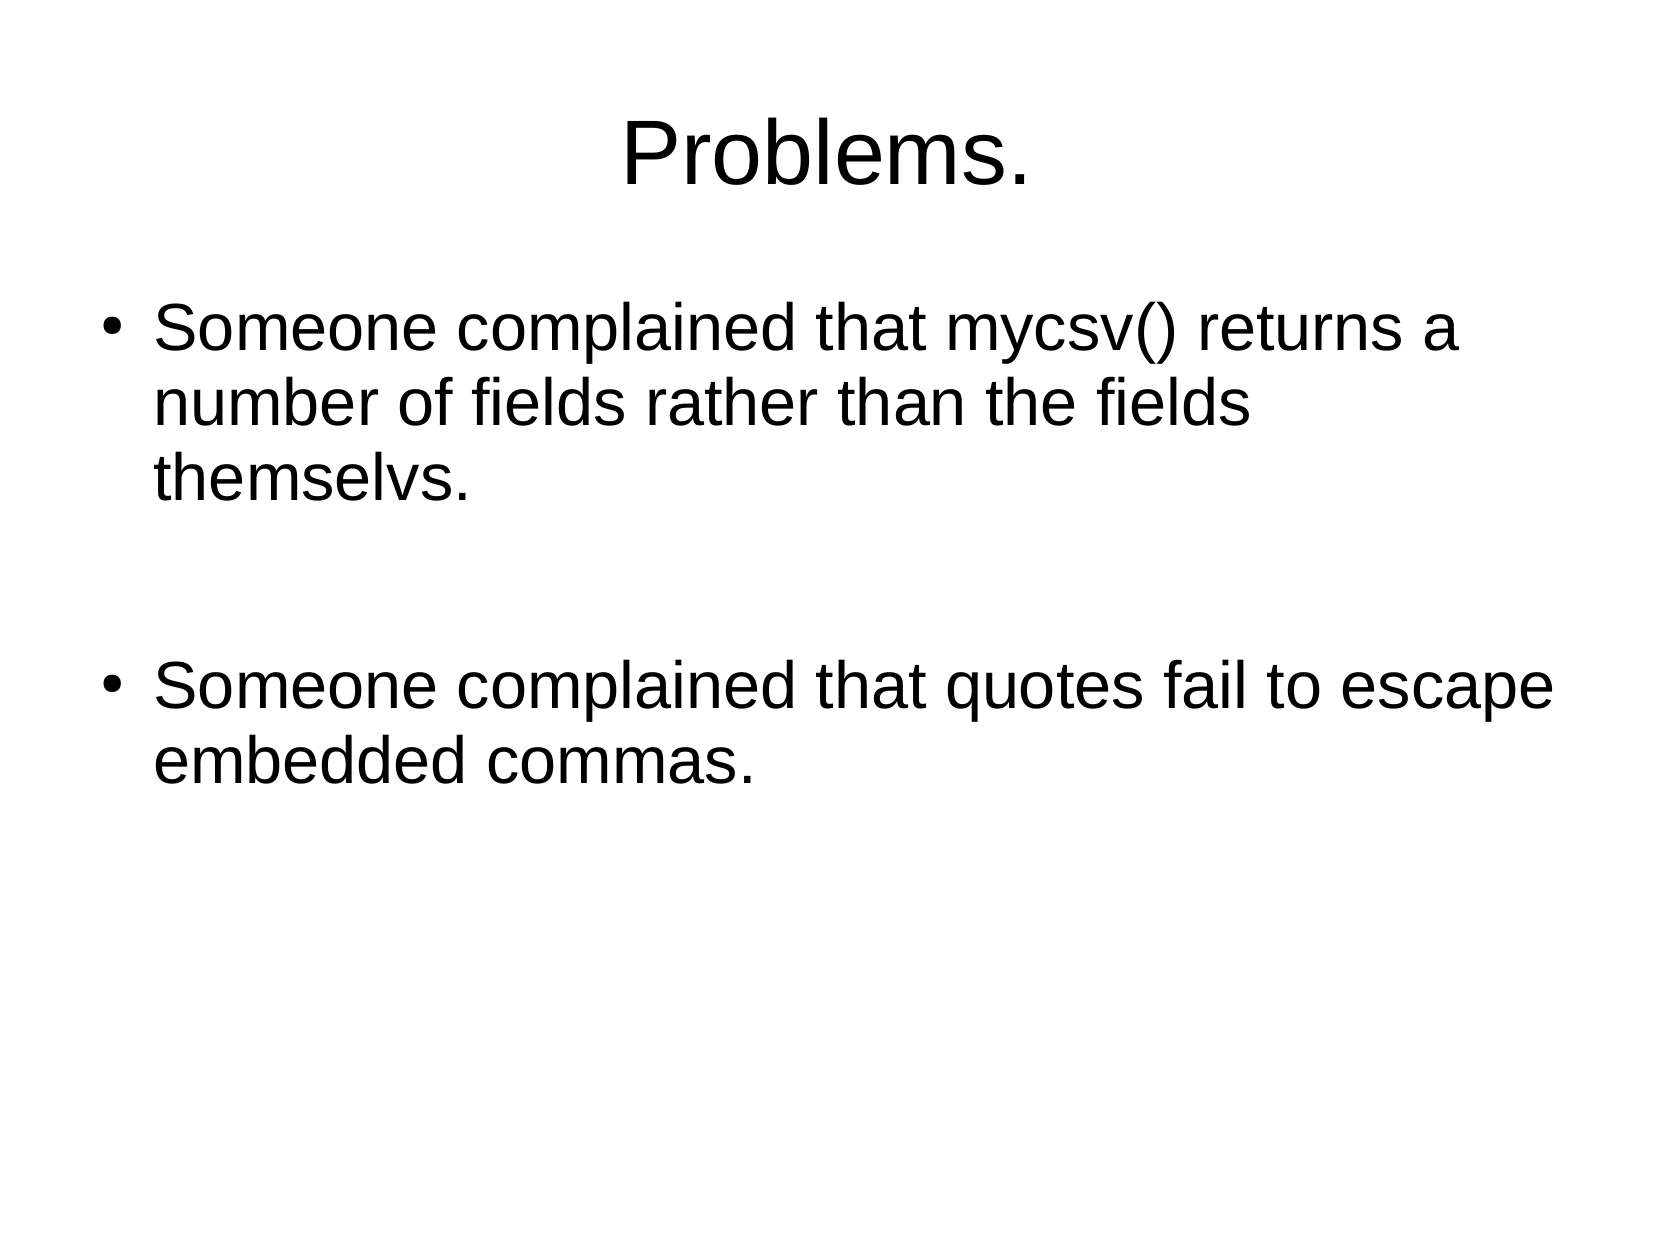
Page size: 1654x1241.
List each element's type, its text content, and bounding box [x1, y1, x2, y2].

title Problems. [82, 49, 1571, 257]
list Someone complained that mycsv() returns a number of fields rather than the fields themselvs. Someone complained that quotes fail to escape embedded commas. [82, 290, 1571, 1010]
